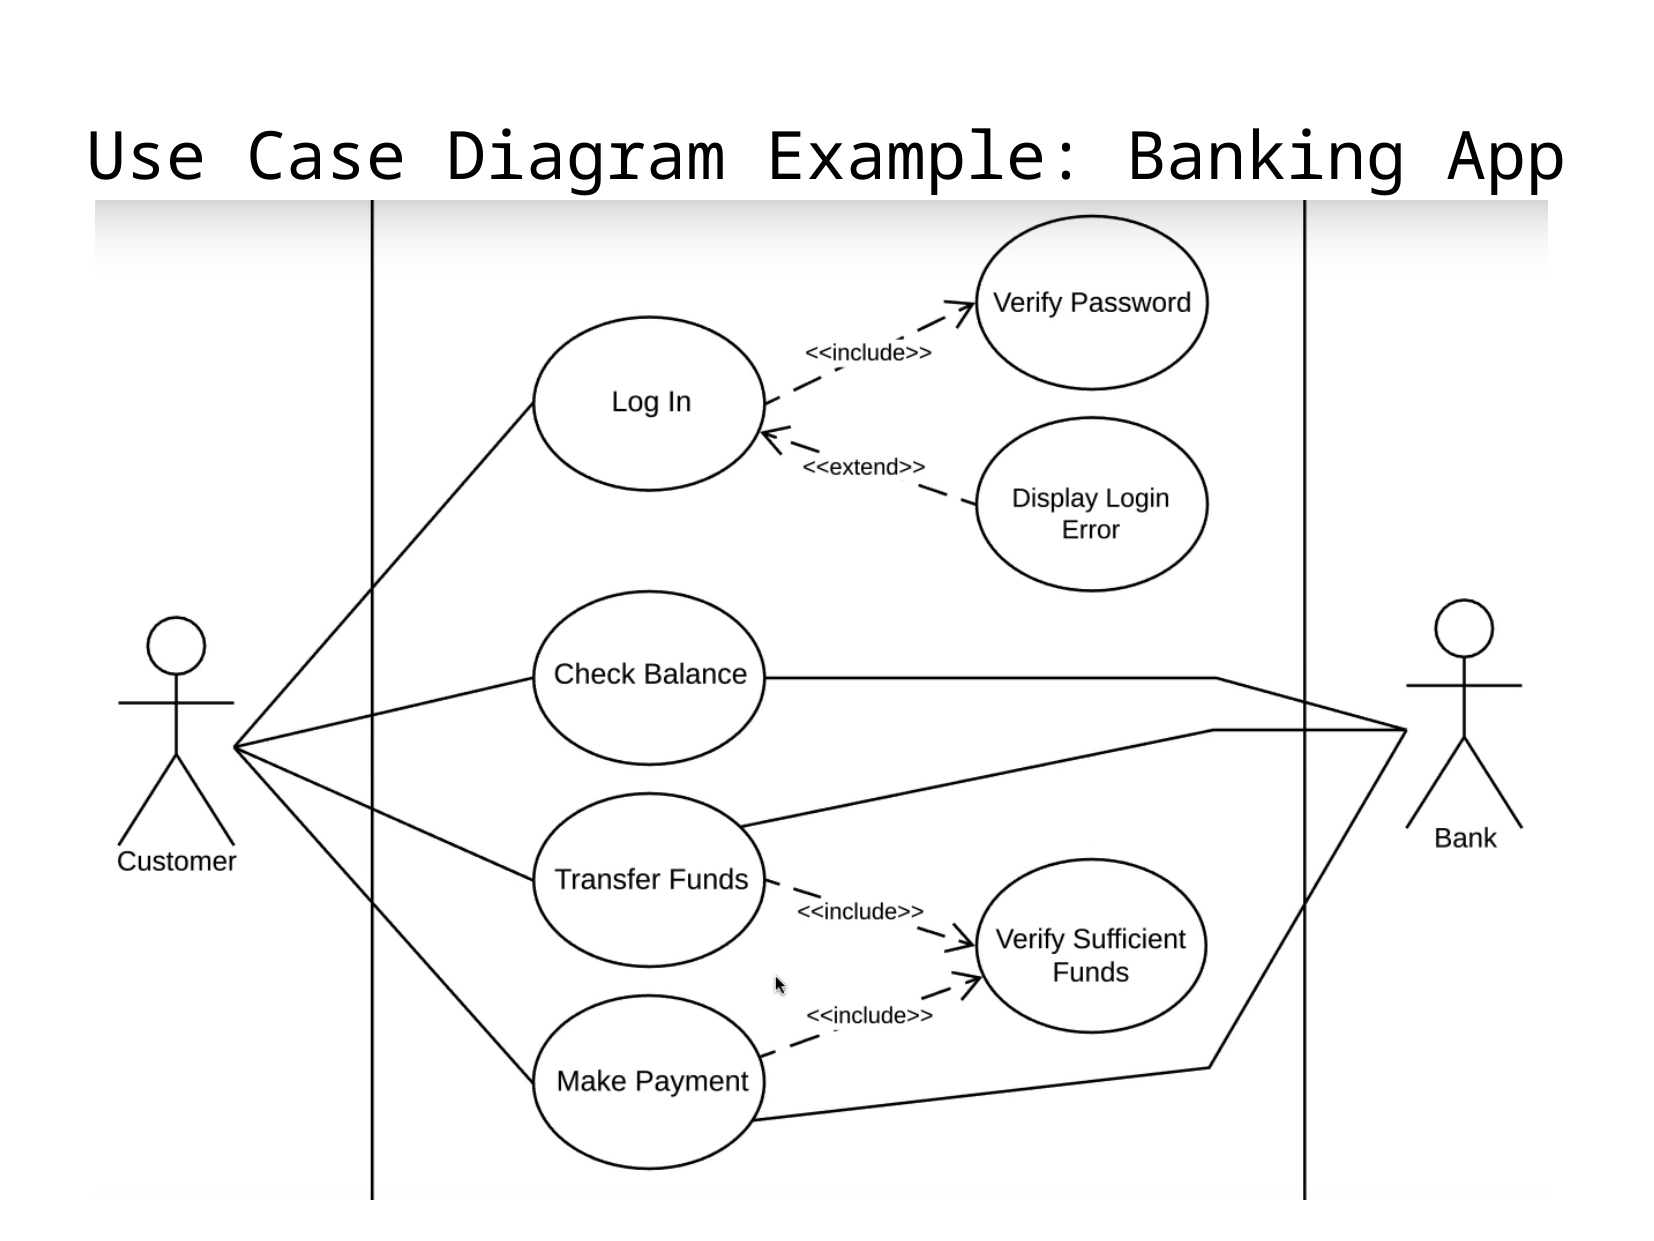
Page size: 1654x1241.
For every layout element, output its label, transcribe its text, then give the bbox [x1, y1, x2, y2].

picture [95, 200, 1548, 1200]
title Use Case Diagram Example: Banking App [82, 49, 1571, 257]
